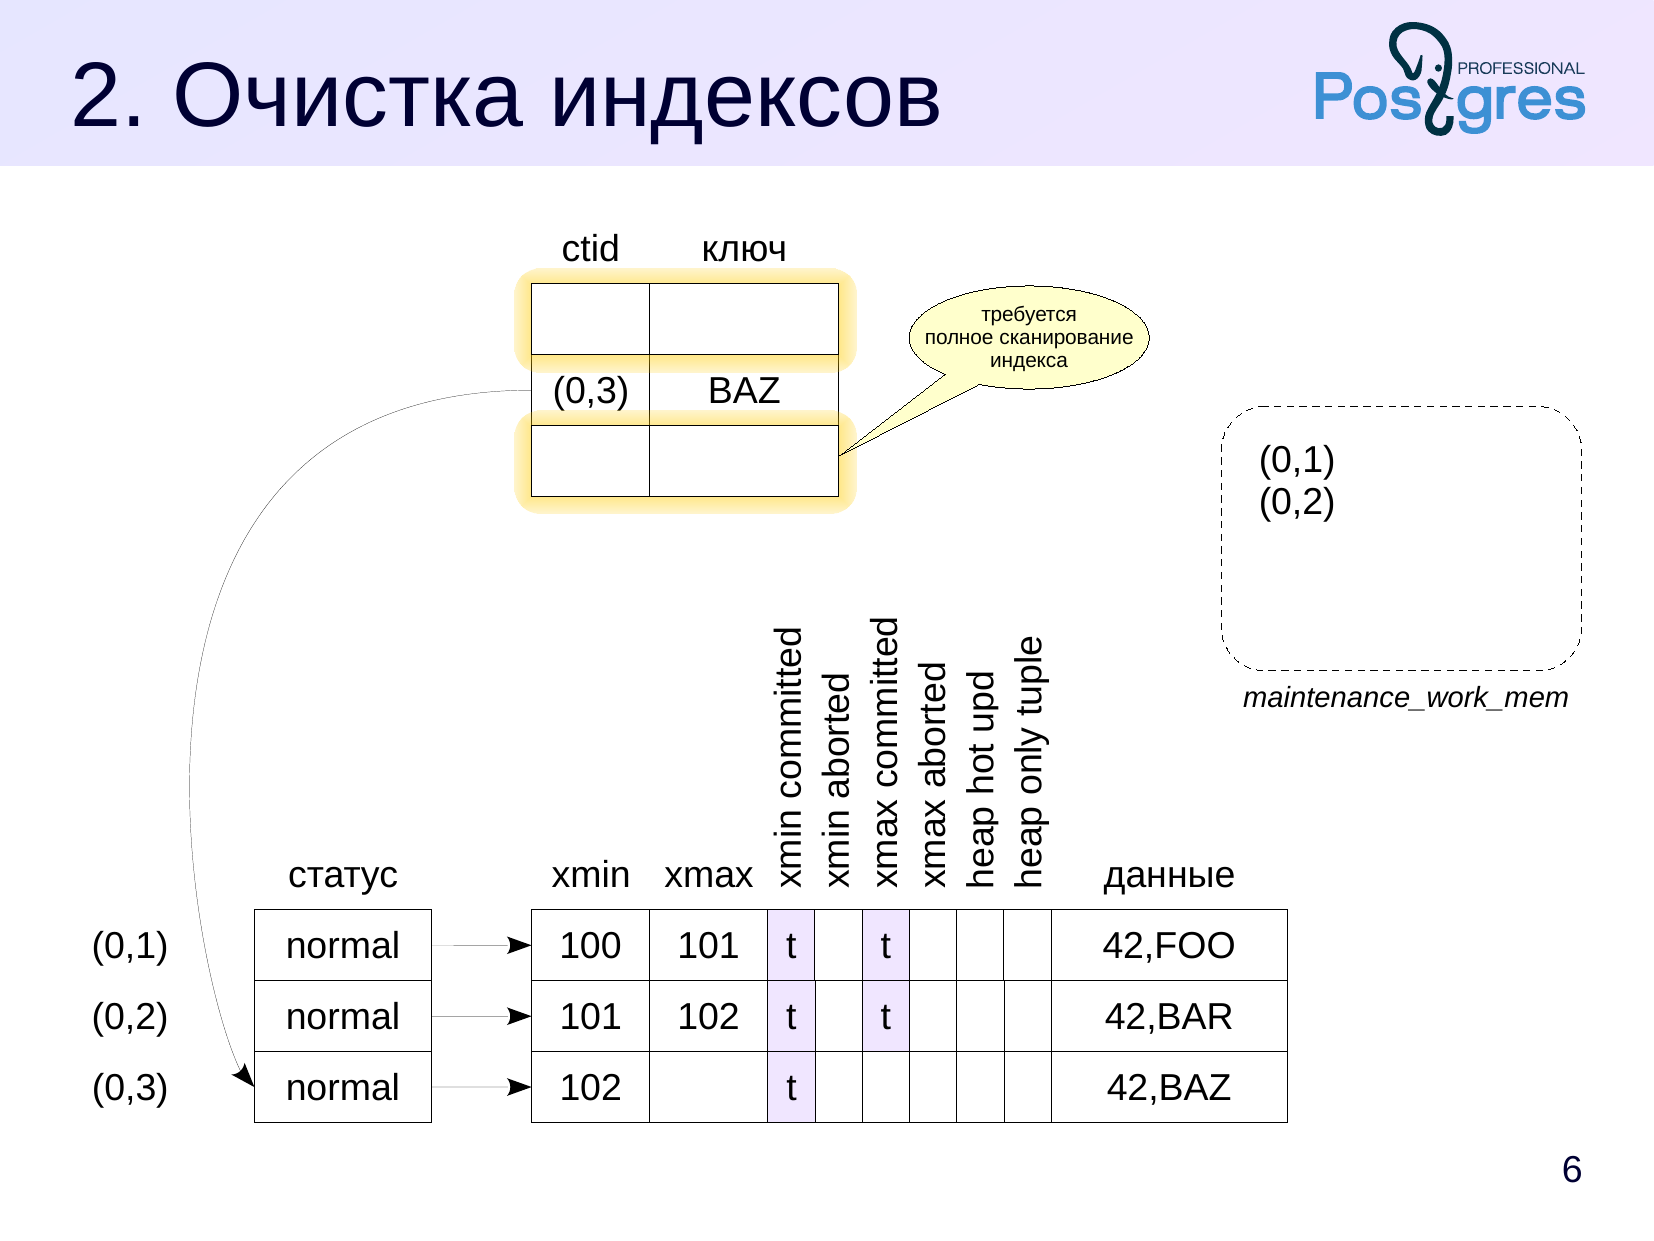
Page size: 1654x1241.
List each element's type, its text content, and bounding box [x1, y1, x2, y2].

text_box heap hot upd [951, 590, 998, 904]
text_box 101 [649, 909, 768, 980]
text_box данные [1051, 838, 1288, 909]
text_box ctid [531, 212, 649, 269]
text_box xmin committed [762, 590, 812, 904]
text_box t [863, 980, 909, 1051]
text_box xmin [532, 838, 650, 909]
title 2. Очистка индексов [70, 43, 1241, 147]
text_box 42,FOO [1052, 909, 1288, 980]
text_box t [768, 909, 814, 980]
text_box (0,1) [71, 909, 190, 980]
text_box требуется полное сканирование индекса [839, 285, 1150, 456]
text_box (0,3) [531, 372, 649, 411]
text_box heap only tuple [998, 590, 1059, 904]
text_box 100 [531, 909, 649, 980]
text_box 42,BAZ [1052, 1051, 1288, 1123]
text_box t [768, 980, 815, 1051]
text_box xmax committed [855, 590, 902, 904]
text_box [514, 410, 857, 514]
text_box 101 [531, 980, 649, 1051]
text_box (0,1) (0,2) [1243, 430, 1351, 530]
text_box xmin aborted [812, 590, 855, 904]
text_box normal [254, 980, 432, 1051]
text_box [649, 1051, 768, 1123]
text_box [1221, 406, 1582, 671]
text_box [514, 268, 857, 373]
text_box t [863, 909, 909, 980]
text_box [814, 909, 1052, 1123]
text_box normal [254, 1051, 432, 1123]
text_box normal [254, 909, 432, 980]
text_box BAZ [649, 372, 839, 411]
text_box статус [254, 839, 432, 909]
text_box maintenance_work_mem [1228, 673, 1585, 722]
text_box xmax aborted [902, 590, 951, 904]
text_box (0,2) [71, 980, 190, 1051]
text_box xmax [650, 838, 769, 909]
text_box t [768, 1051, 815, 1123]
text_box 42,BAR [1052, 980, 1288, 1051]
text_box 102 [649, 980, 768, 1051]
text_box 102 [531, 1051, 649, 1123]
text_box (0,3) [71, 1051, 190, 1123]
text_box ключ [649, 212, 839, 269]
